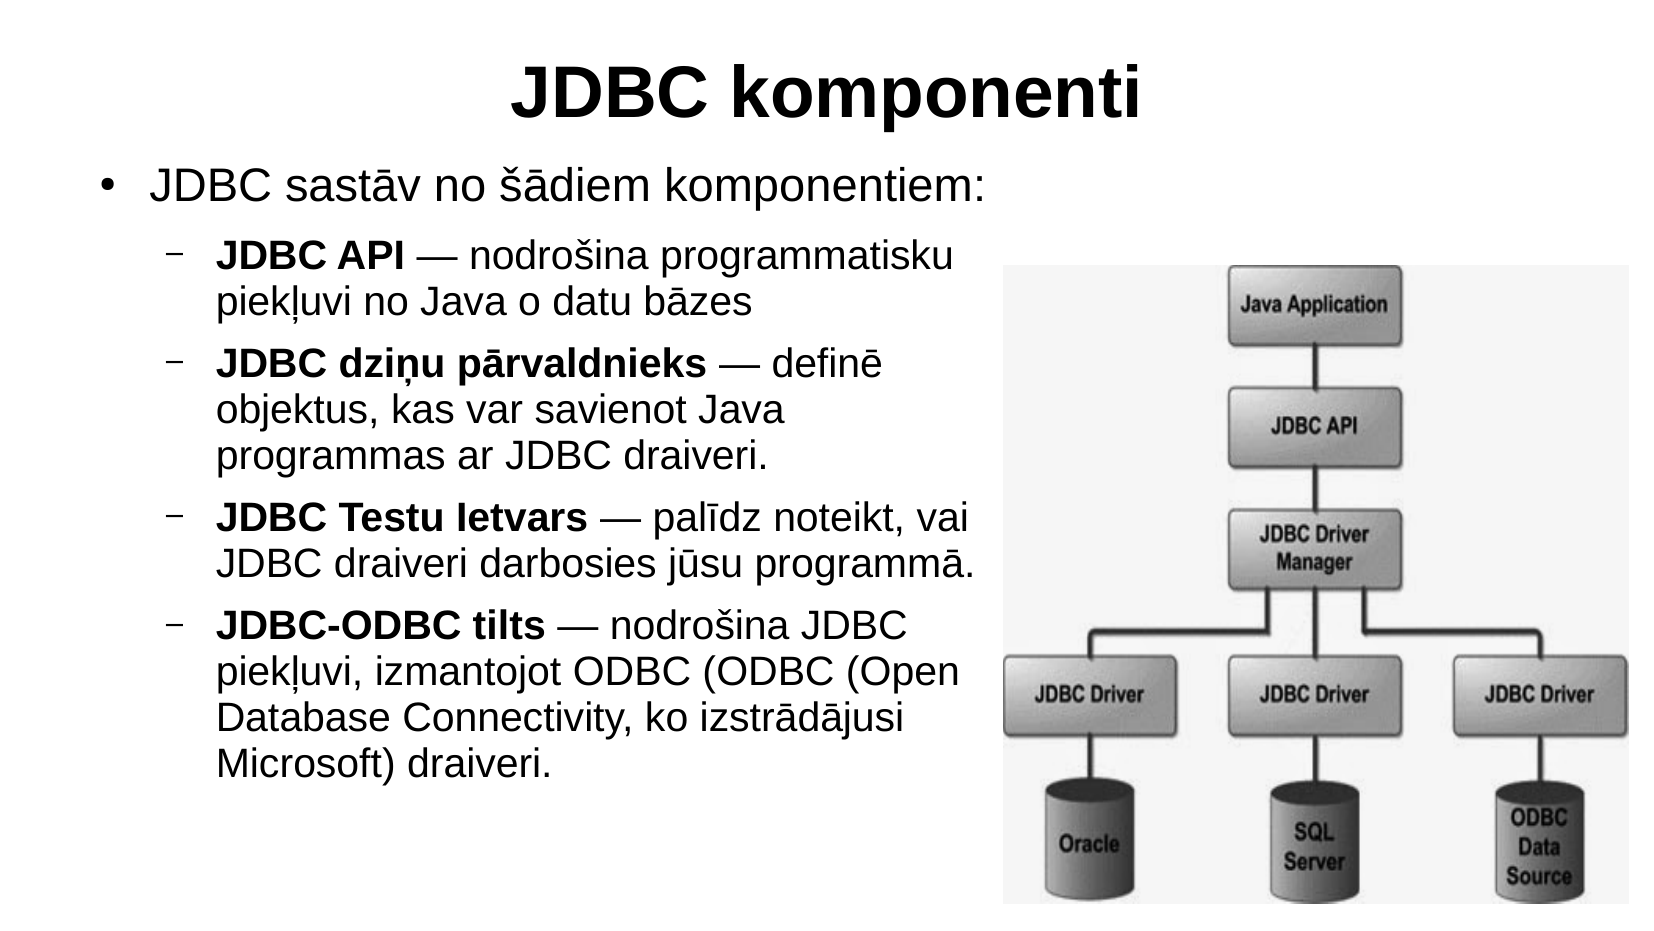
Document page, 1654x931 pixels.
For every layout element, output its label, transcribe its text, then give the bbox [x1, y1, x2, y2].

list JDBC sastāv no šādiem komponentiem: JDBC API — nodrošina programmatisku piekļuvi no Java o datu bāzes JDBC dziņu pārvaldnieks — definē objektus, kas var savienot Java programmas ar JDBC draiveri. JDBC Testu Ietvars — palīdz noteikt, vai JDBC draiveri darbosies jūsu programmā. JDBC-ODBC tilts — nodrošina JDBC piekļuvi, izmantojot ODBC (ODBC (Open Database Connectivity, ko izstrādājusi Microsoft) draiveri. [82, 159, 1004, 886]
picture [1003, 265, 1629, 904]
title JDBC komponenti [82, 37, 1571, 147]
